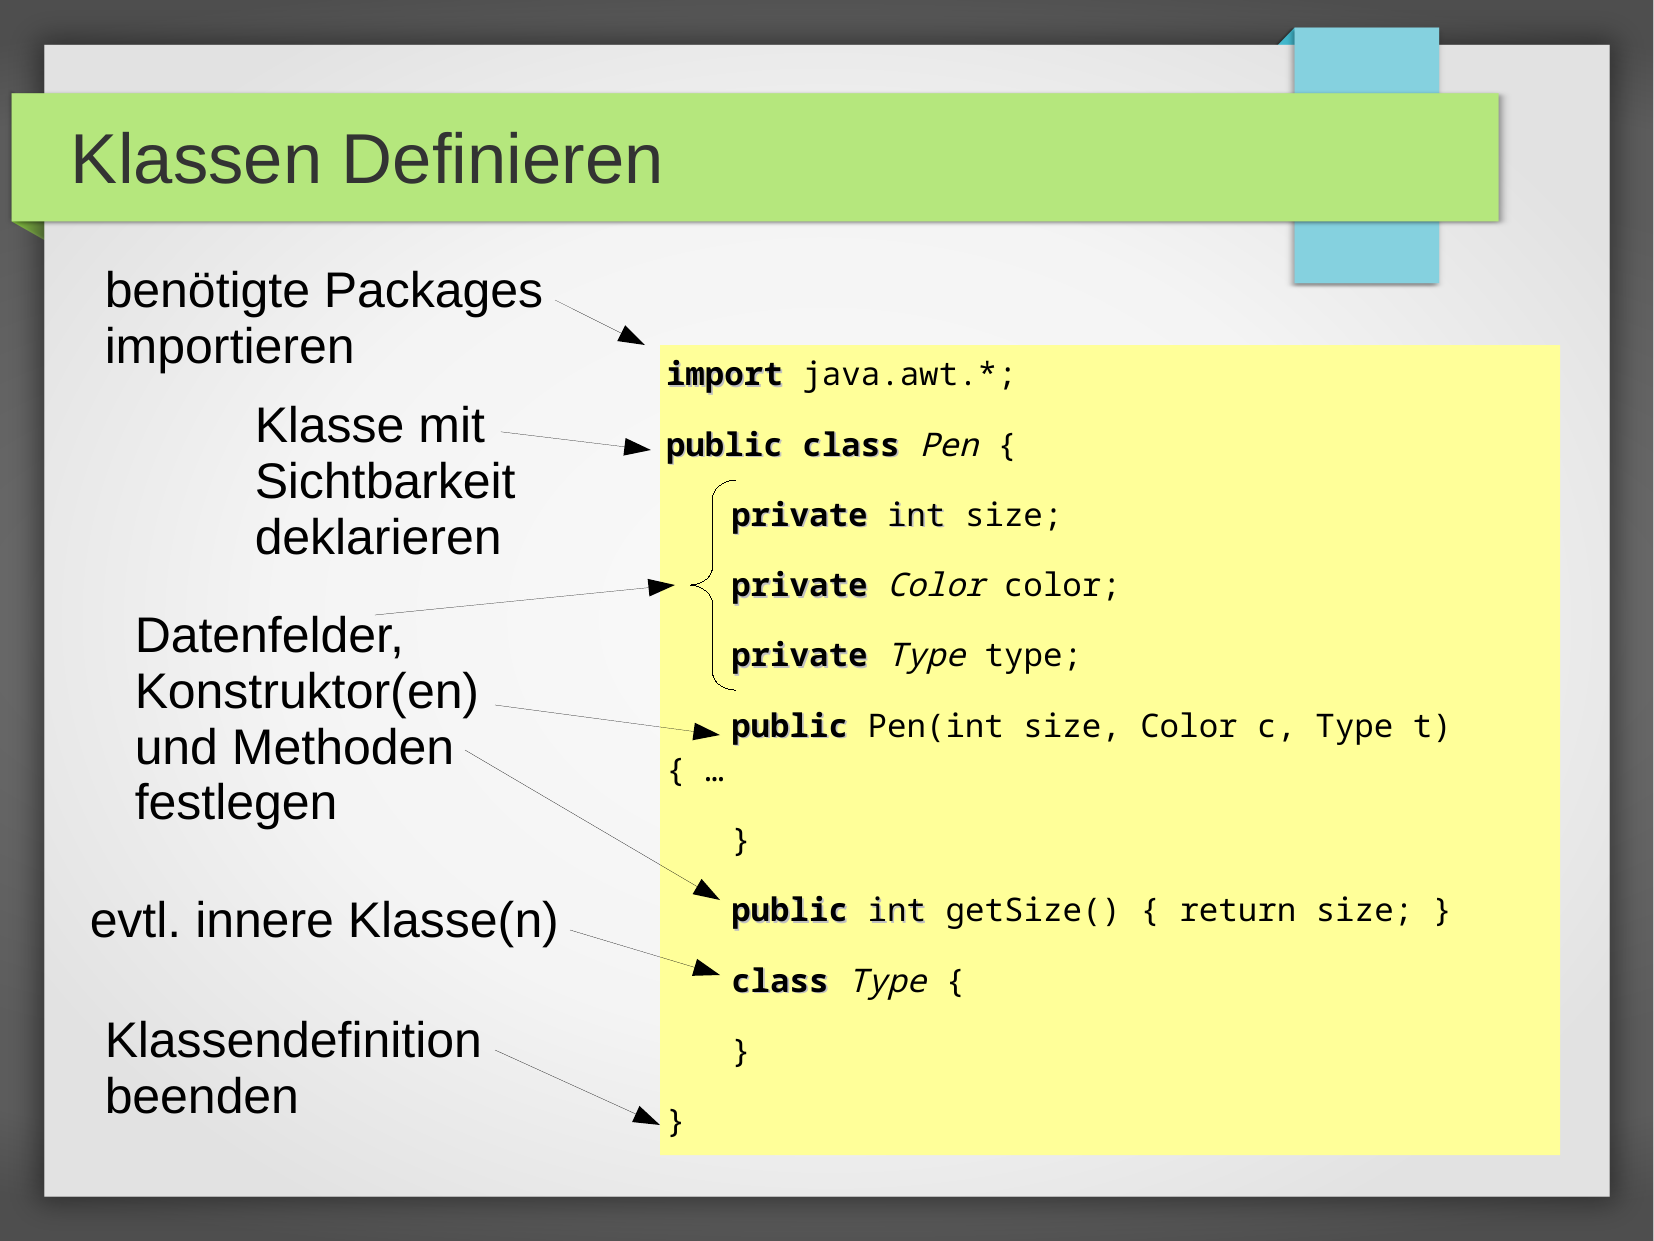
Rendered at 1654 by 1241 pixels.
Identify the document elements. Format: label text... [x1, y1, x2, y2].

text_box evtl. innere Klasse(n) [75, 885, 586, 956]
text_box Klasse mit Sichtbarkeit deklarieren [240, 390, 571, 573]
text_box Klassendefinition beenden [90, 1005, 601, 1132]
picture [0, 0, 1654, 1241]
text_box Datenfelder, Konstruktor(en) und Methoden festlegen [120, 600, 526, 838]
text_box benötigte Packages importieren [90, 255, 601, 382]
title Klassen Definieren [70, 106, 1229, 213]
list import java.awt.*; public class Pen { private int size; private Color color; private Type type; public Pen(int size, Color c, Type t) { … } public int getSize() { return size; } class Type { } } [660, 345, 1561, 1156]
